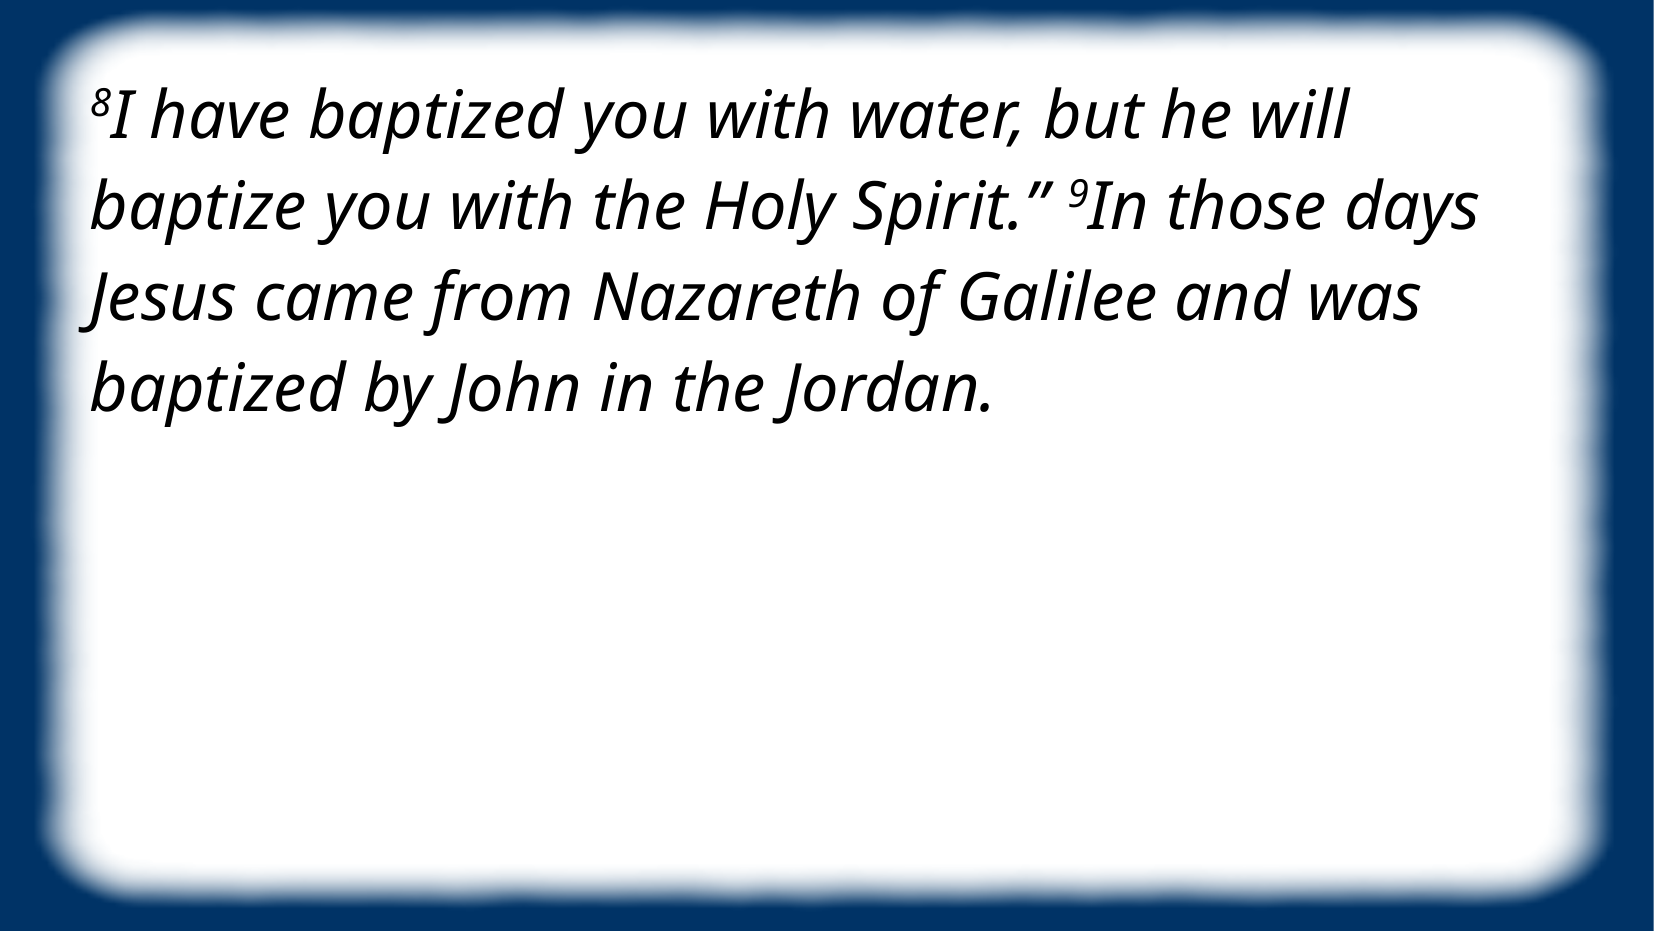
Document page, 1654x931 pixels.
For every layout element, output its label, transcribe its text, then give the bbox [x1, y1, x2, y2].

text_box 8I have baptized you with water, but he will baptize you with the Holy Spirit.” 9In those days Jesus came from Nazareth of Galilee and was baptized by John in the Jordan. [75, 60, 1591, 436]
picture [0, 0, 1654, 931]
